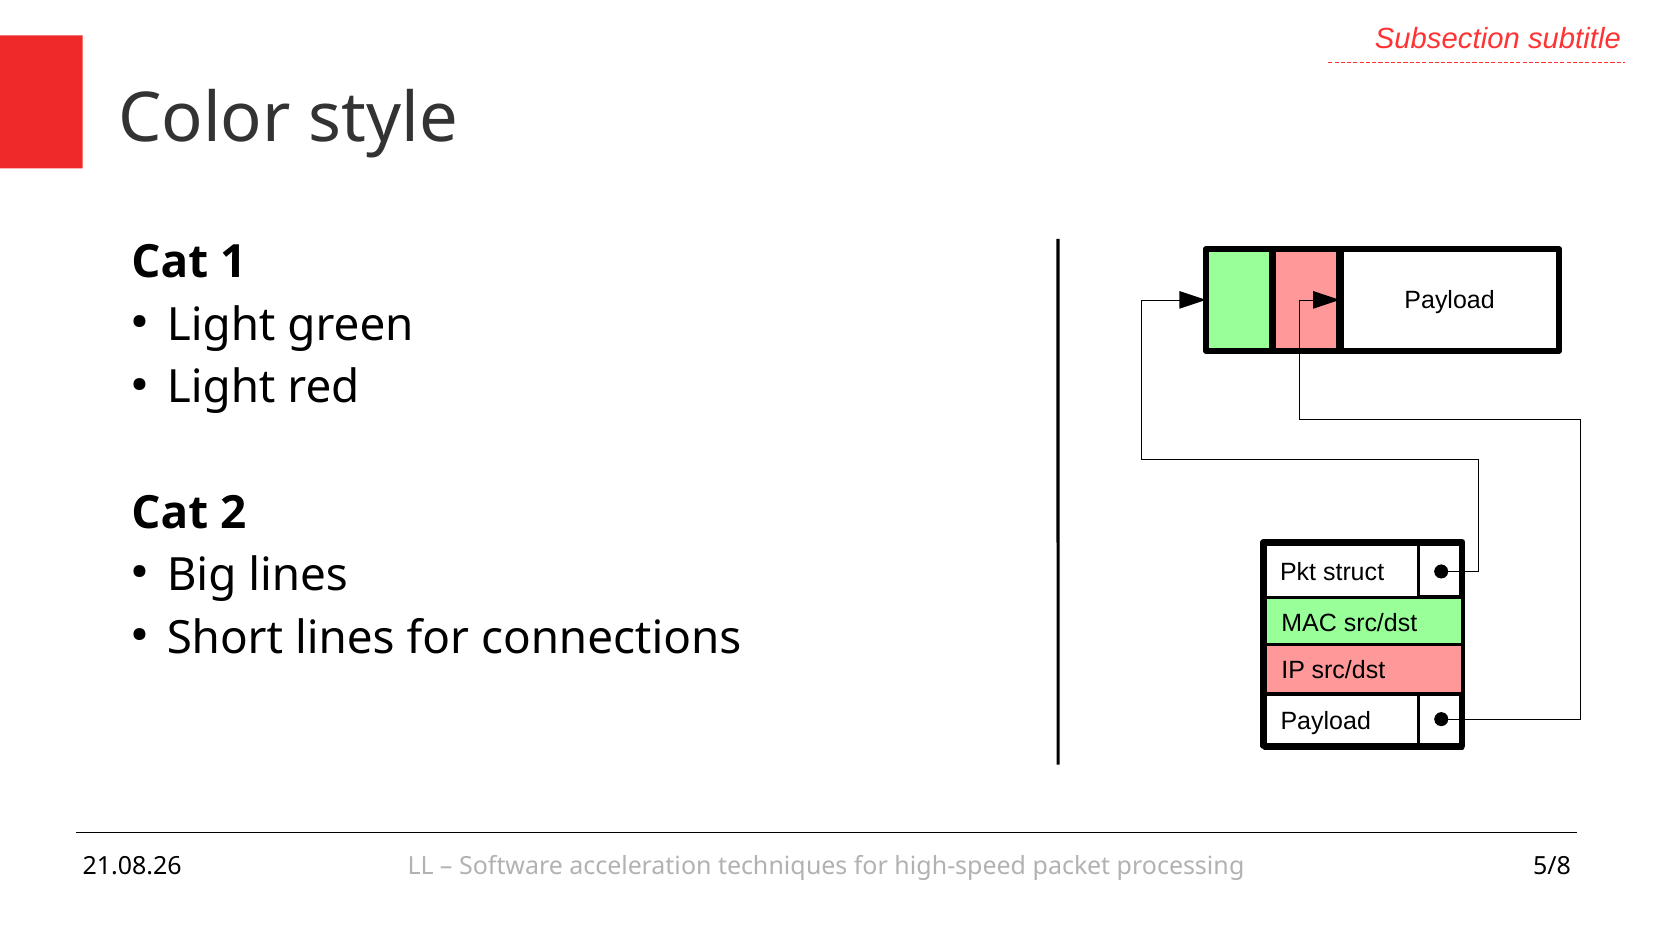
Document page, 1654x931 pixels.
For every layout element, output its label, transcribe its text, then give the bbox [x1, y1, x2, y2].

text_box [1434, 564, 1449, 579]
text_box Pkt struct [1420, 544, 1461, 595]
text_box [1205, 249, 1340, 351]
title Color style [118, 67, 1571, 162]
text_box Payload [1264, 693, 1463, 749]
text_box [1297, 301, 1340, 351]
text_box IP src/dst [1265, 644, 1463, 693]
text_box MAC src/dst [1265, 597, 1463, 644]
text_box Subsection subtitle [1067, 15, 1637, 96]
text_box Payload [1340, 249, 1560, 351]
text_box Cat 1 Light green Light red Cat 2 Big lines Short lines for connections [116, 221, 1059, 721]
text_box Pkt struct [1263, 544, 1417, 599]
